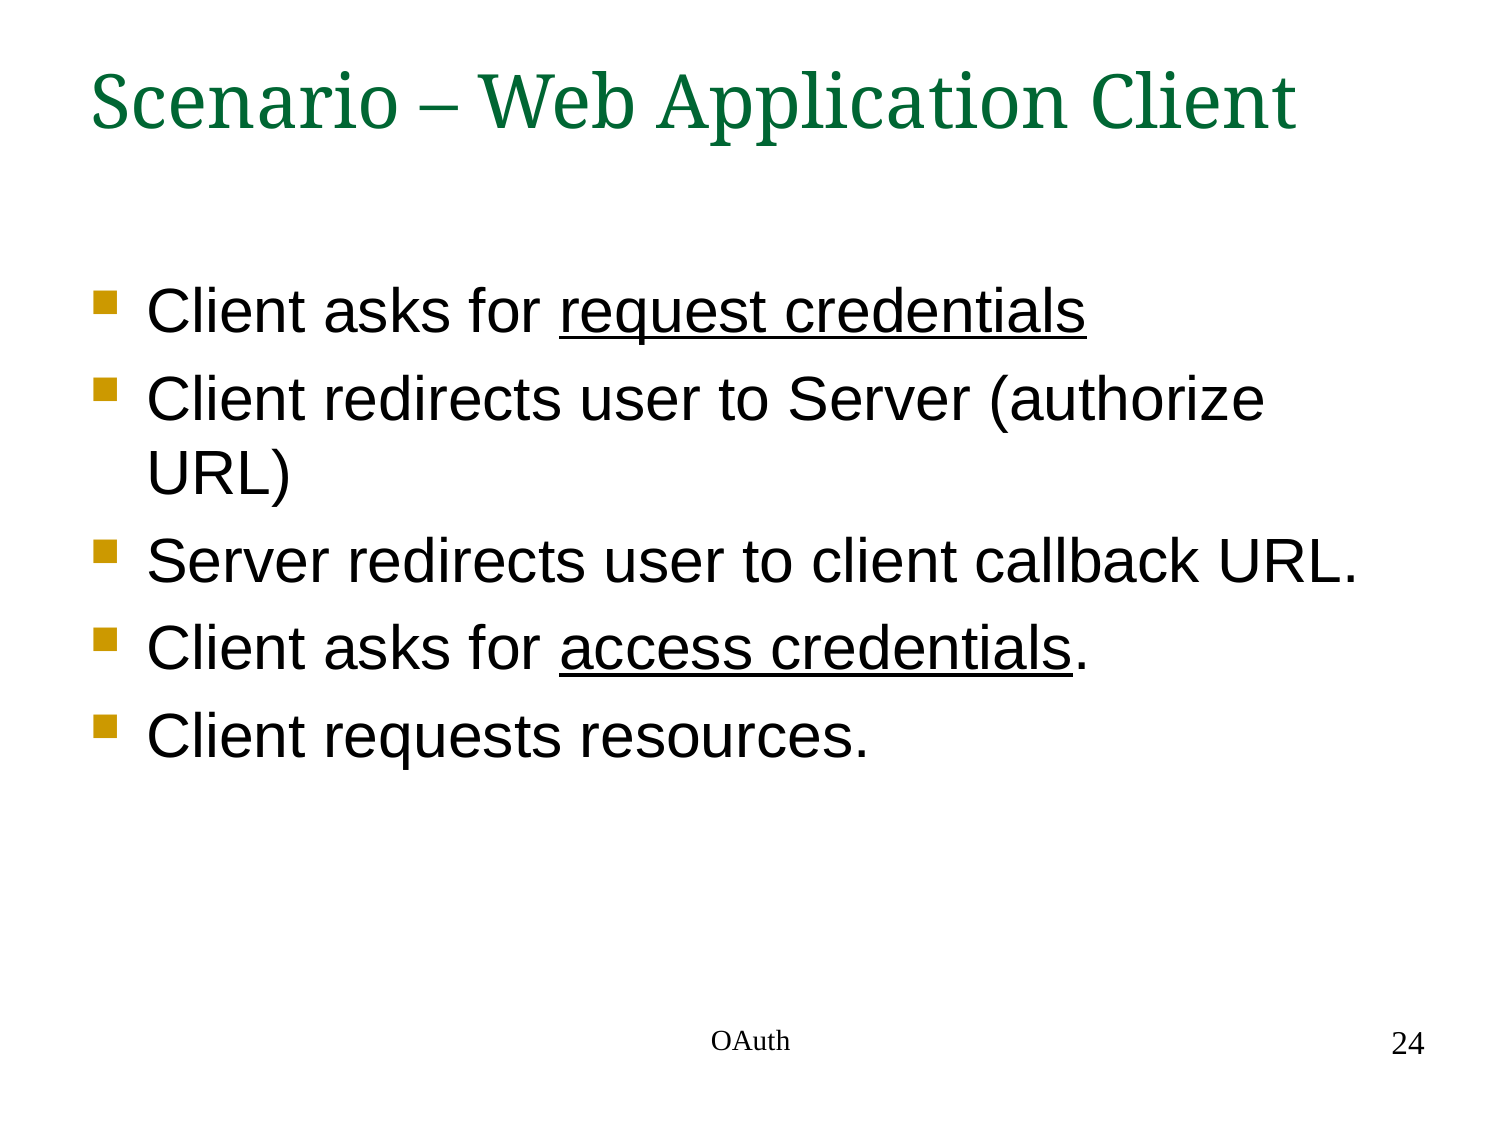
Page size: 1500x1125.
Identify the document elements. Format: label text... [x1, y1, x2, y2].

title Scenario – Web Application Client [75, 45, 1425, 233]
list Client asks for request credentials Client redirects user to Server (authorize URL) Server redirects user to client callback URL. Client asks for access credentials. Client requests resources. [75, 262, 1425, 1006]
